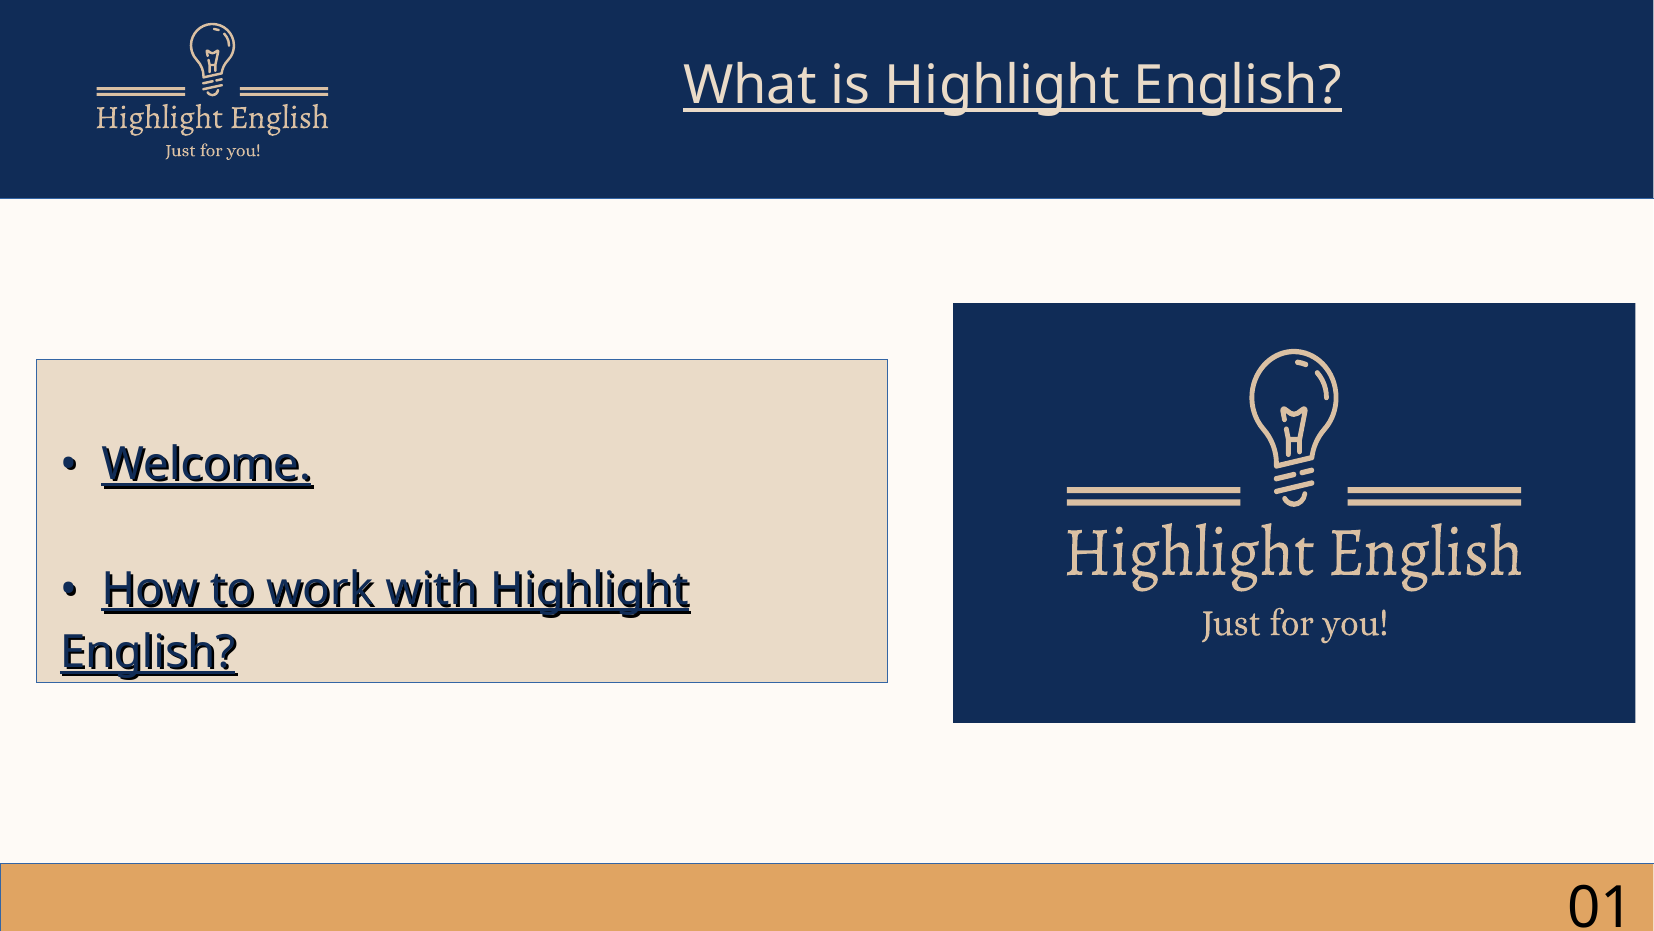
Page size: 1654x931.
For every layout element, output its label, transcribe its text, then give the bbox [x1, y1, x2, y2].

text_box [0, 863, 1552, 931]
text_box [1650, 863, 1654, 931]
picture [952, 303, 1636, 723]
text_box [0, 0, 1654, 199]
text_box [36, 359, 888, 423]
picture [38, 1, 387, 197]
text_box • Welcome. • How to work with Highlight English? [9, 423, 888, 705]
text_box What is Highlight English? [414, 12, 1612, 154]
text_box 01 [1552, 858, 1650, 931]
